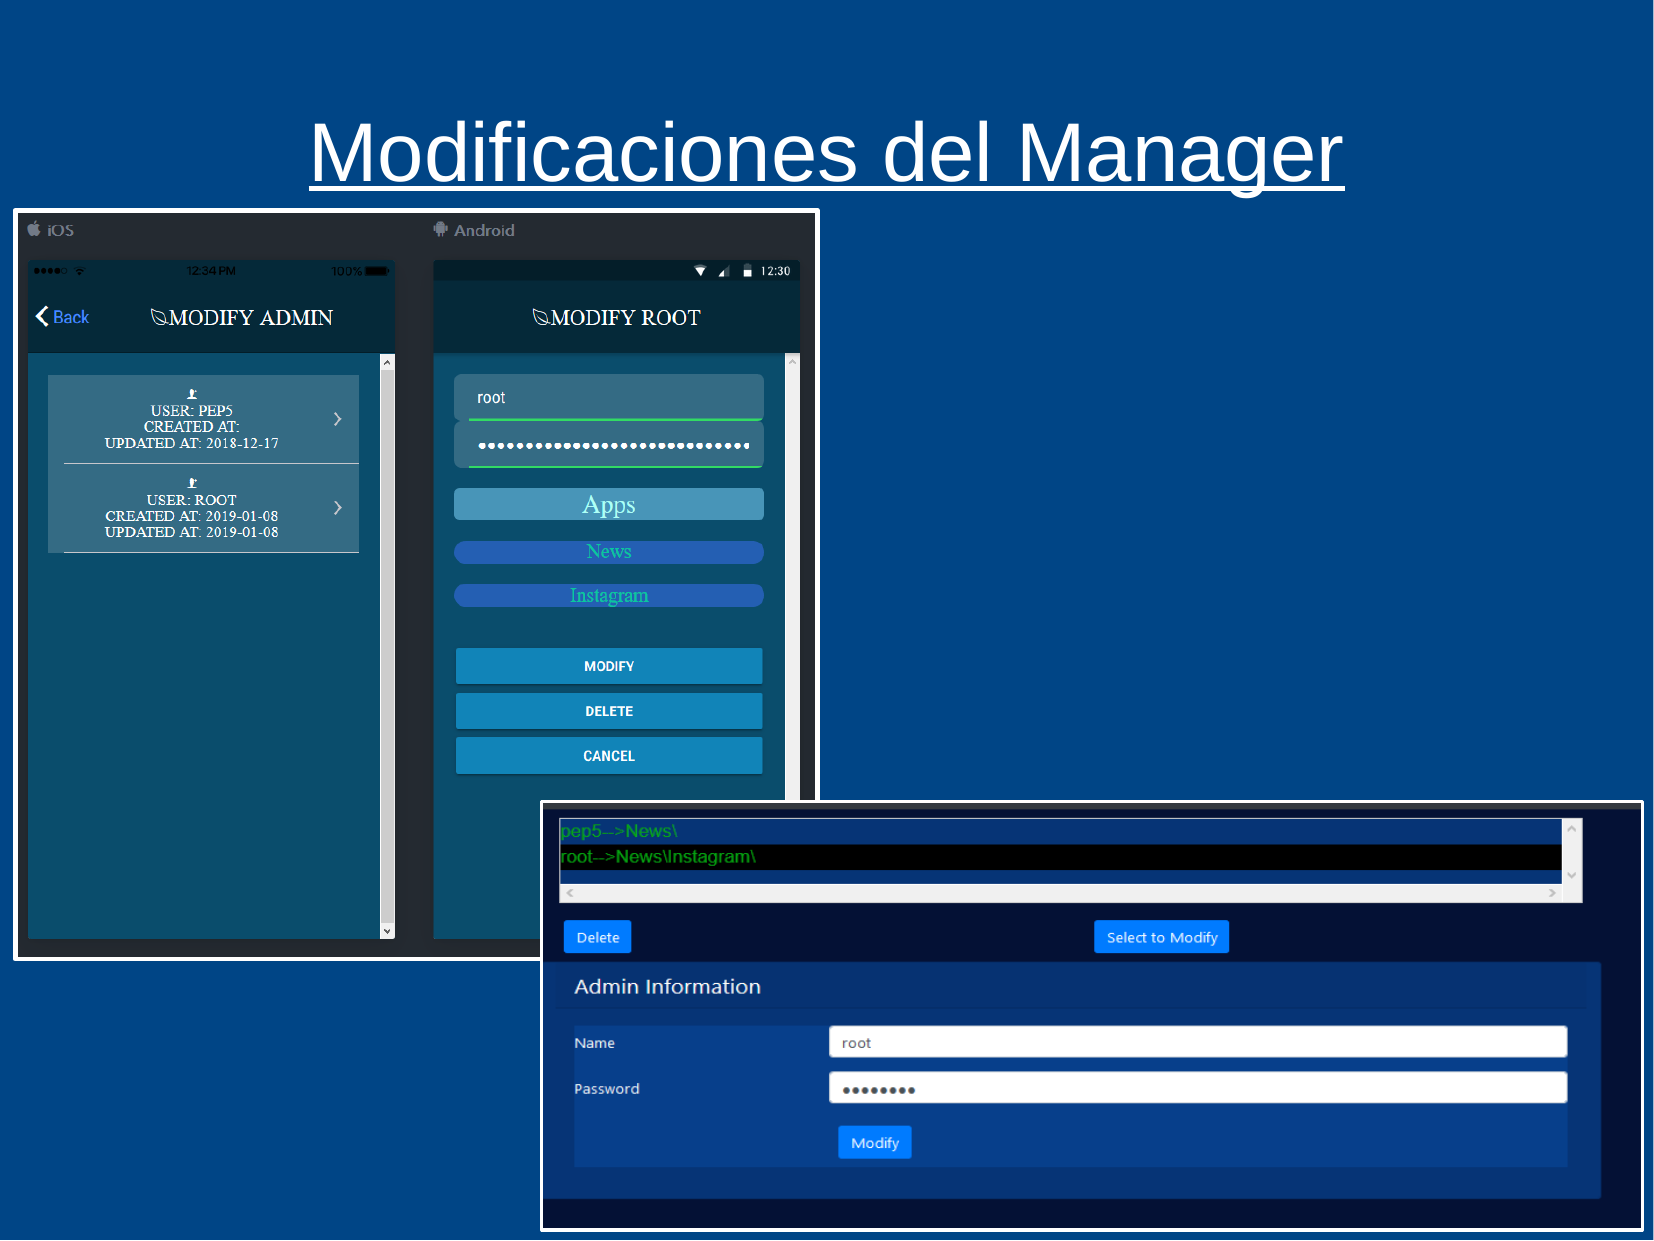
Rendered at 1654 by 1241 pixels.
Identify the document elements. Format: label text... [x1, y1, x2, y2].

picture [543, 803, 1641, 1229]
picture [17, 212, 815, 957]
title Modificaciones del Manager [82, 49, 1571, 257]
